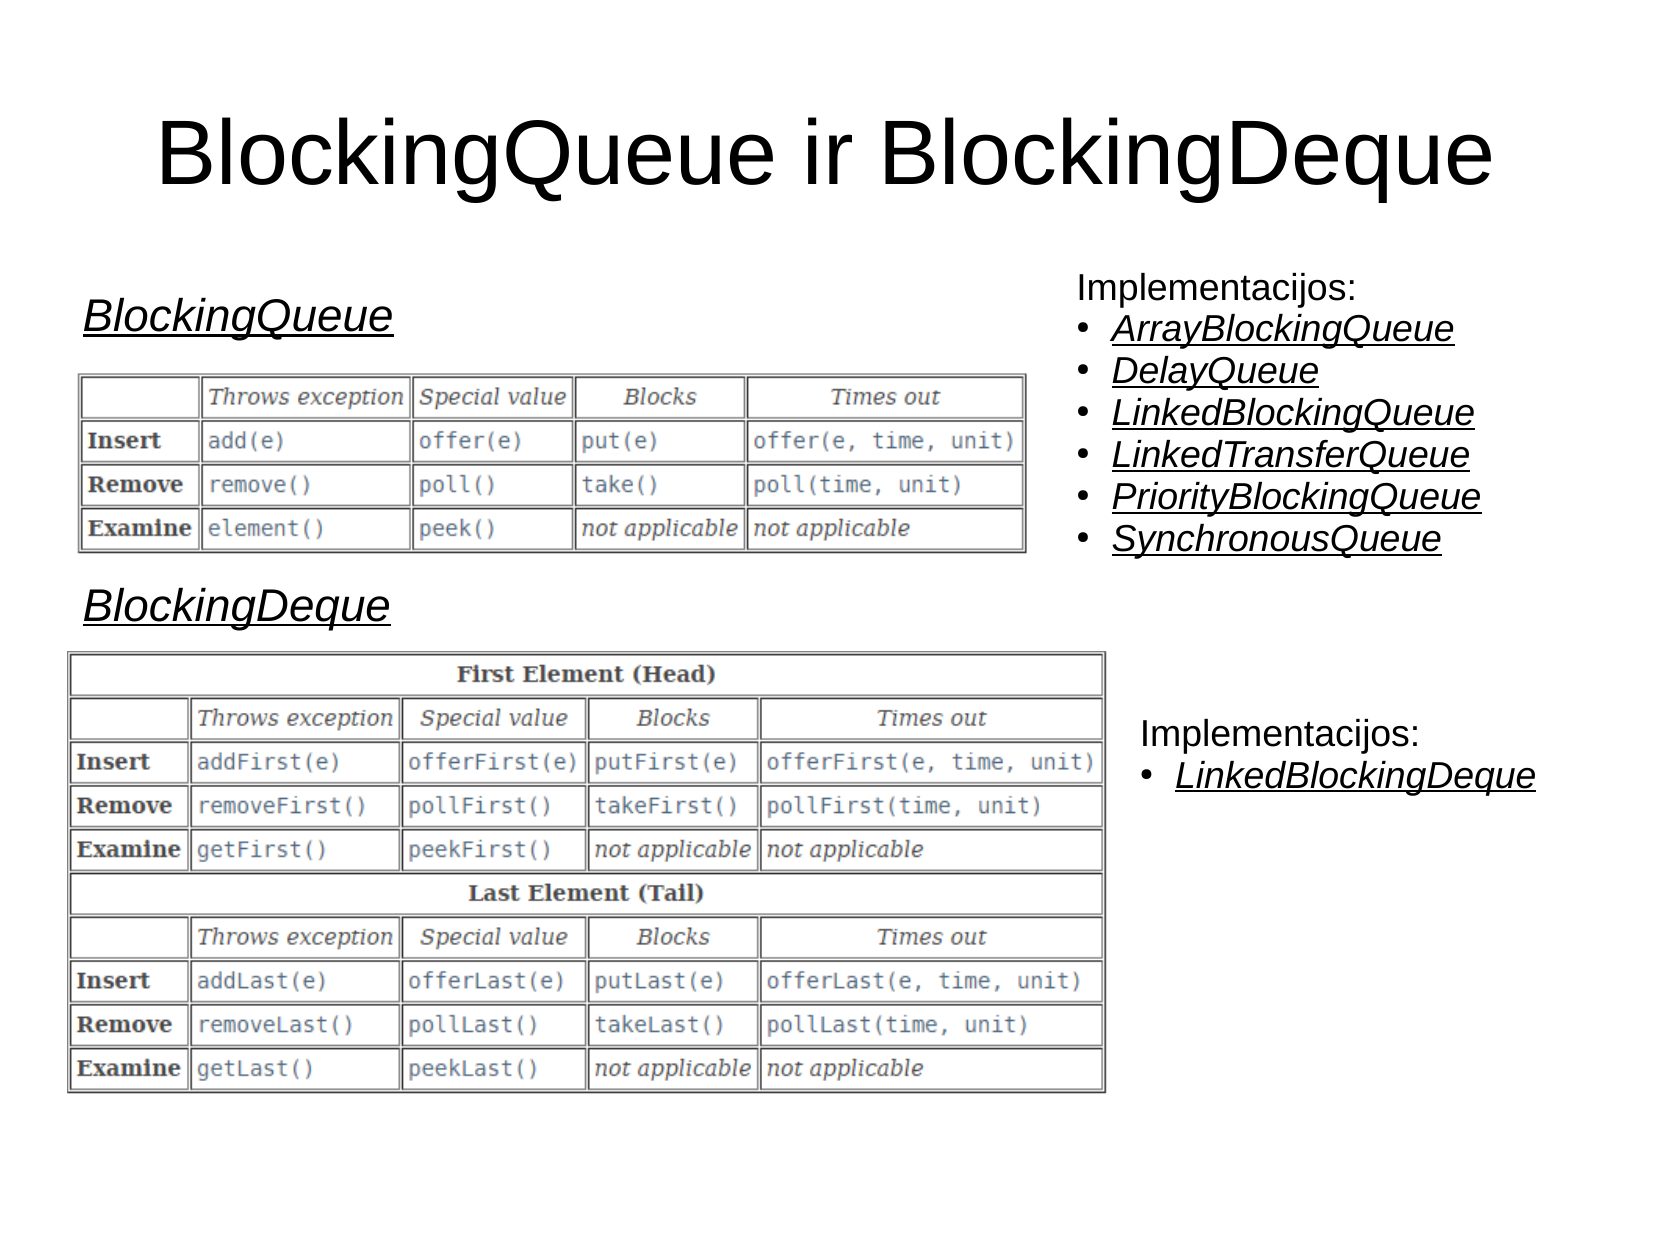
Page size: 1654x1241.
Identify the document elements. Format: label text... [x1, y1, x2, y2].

picture [67, 651, 1111, 1096]
list BlockingQueue BlockingDeque [82, 290, 1571, 1010]
picture [75, 372, 1030, 556]
text_box Implementacijos: LinkedBlockingDeque [1125, 705, 1654, 804]
text_box Implementacijos: ArrayBlockingQueue DelayQueue LinkedBlockingQueue LinkedTransferQueue PriorityBlockingQueue SynchronousQueue [1061, 258, 1606, 568]
title BlockingQueue ir BlockingDeque [82, 49, 1571, 257]
